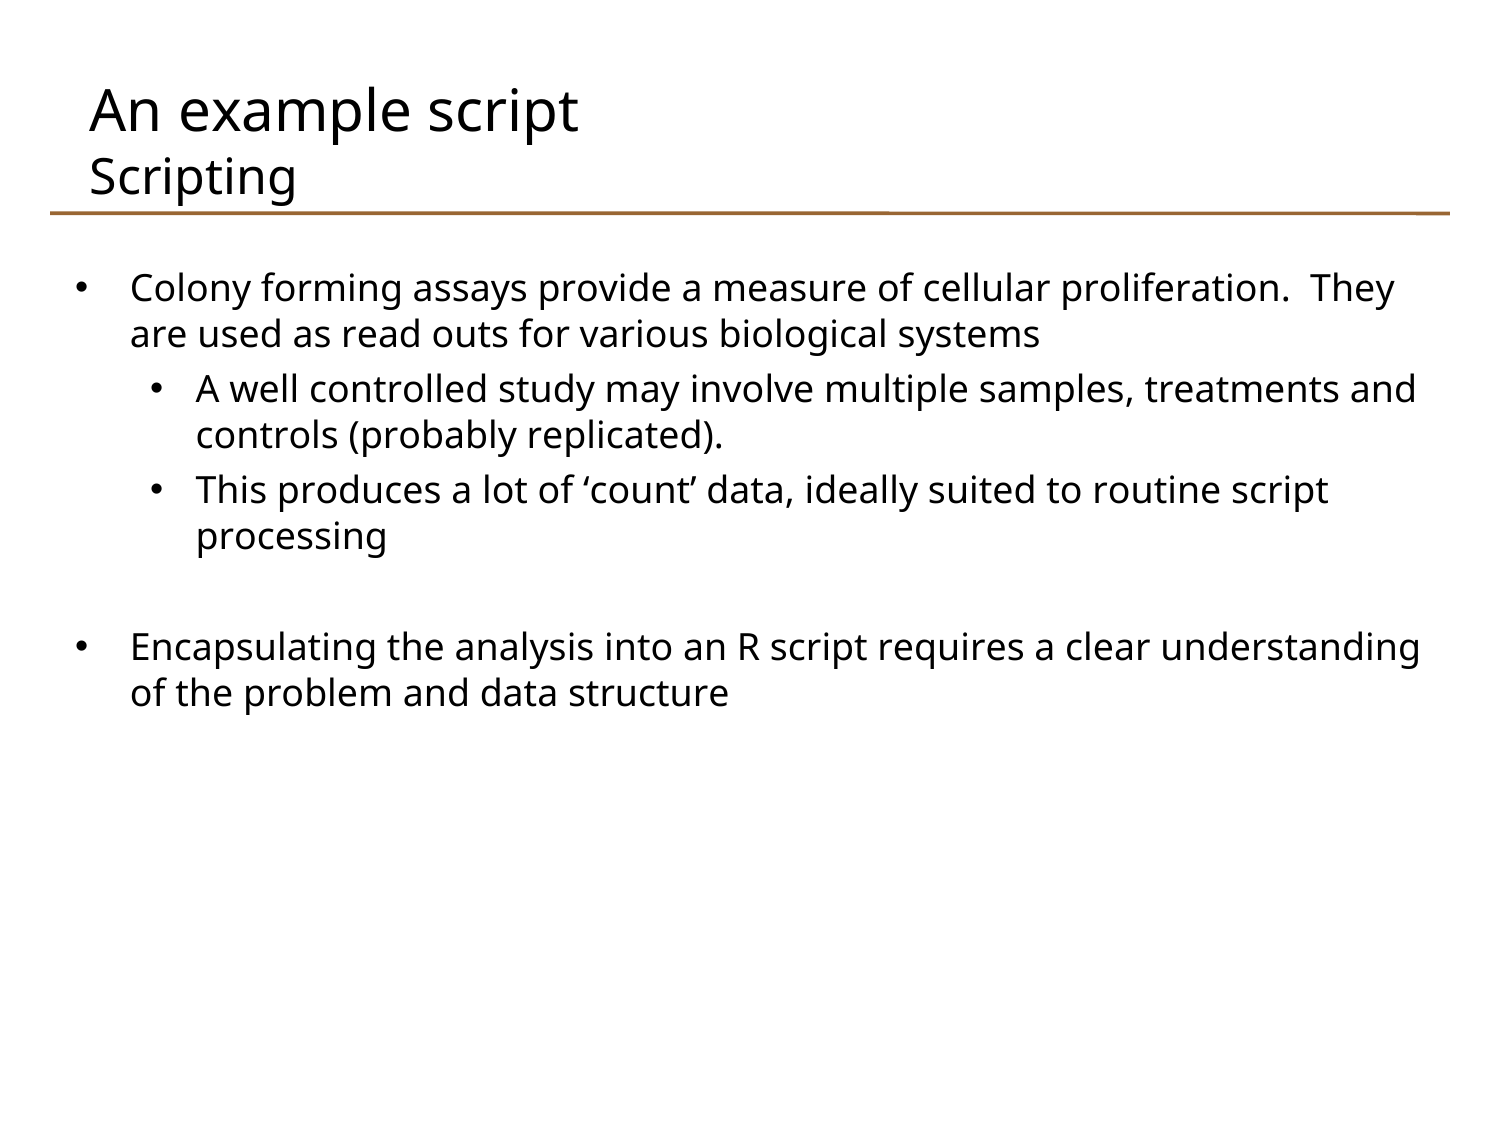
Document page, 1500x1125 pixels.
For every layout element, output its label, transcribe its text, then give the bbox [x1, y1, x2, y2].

text_box Colony forming assays provide a measure of cellular proliferation. They are used as read outs for various biological systems A well controlled study may involve multiple samples, treatments and controls (probably replicated). This produces a lot of ‘count’ data, ideally suited to routine script processing Encapsulating the analysis into an R script requires a clear understanding of the problem and data structure [75, 263, 1425, 1006]
text_box An example script Scripting [75, 44, 1425, 233]
